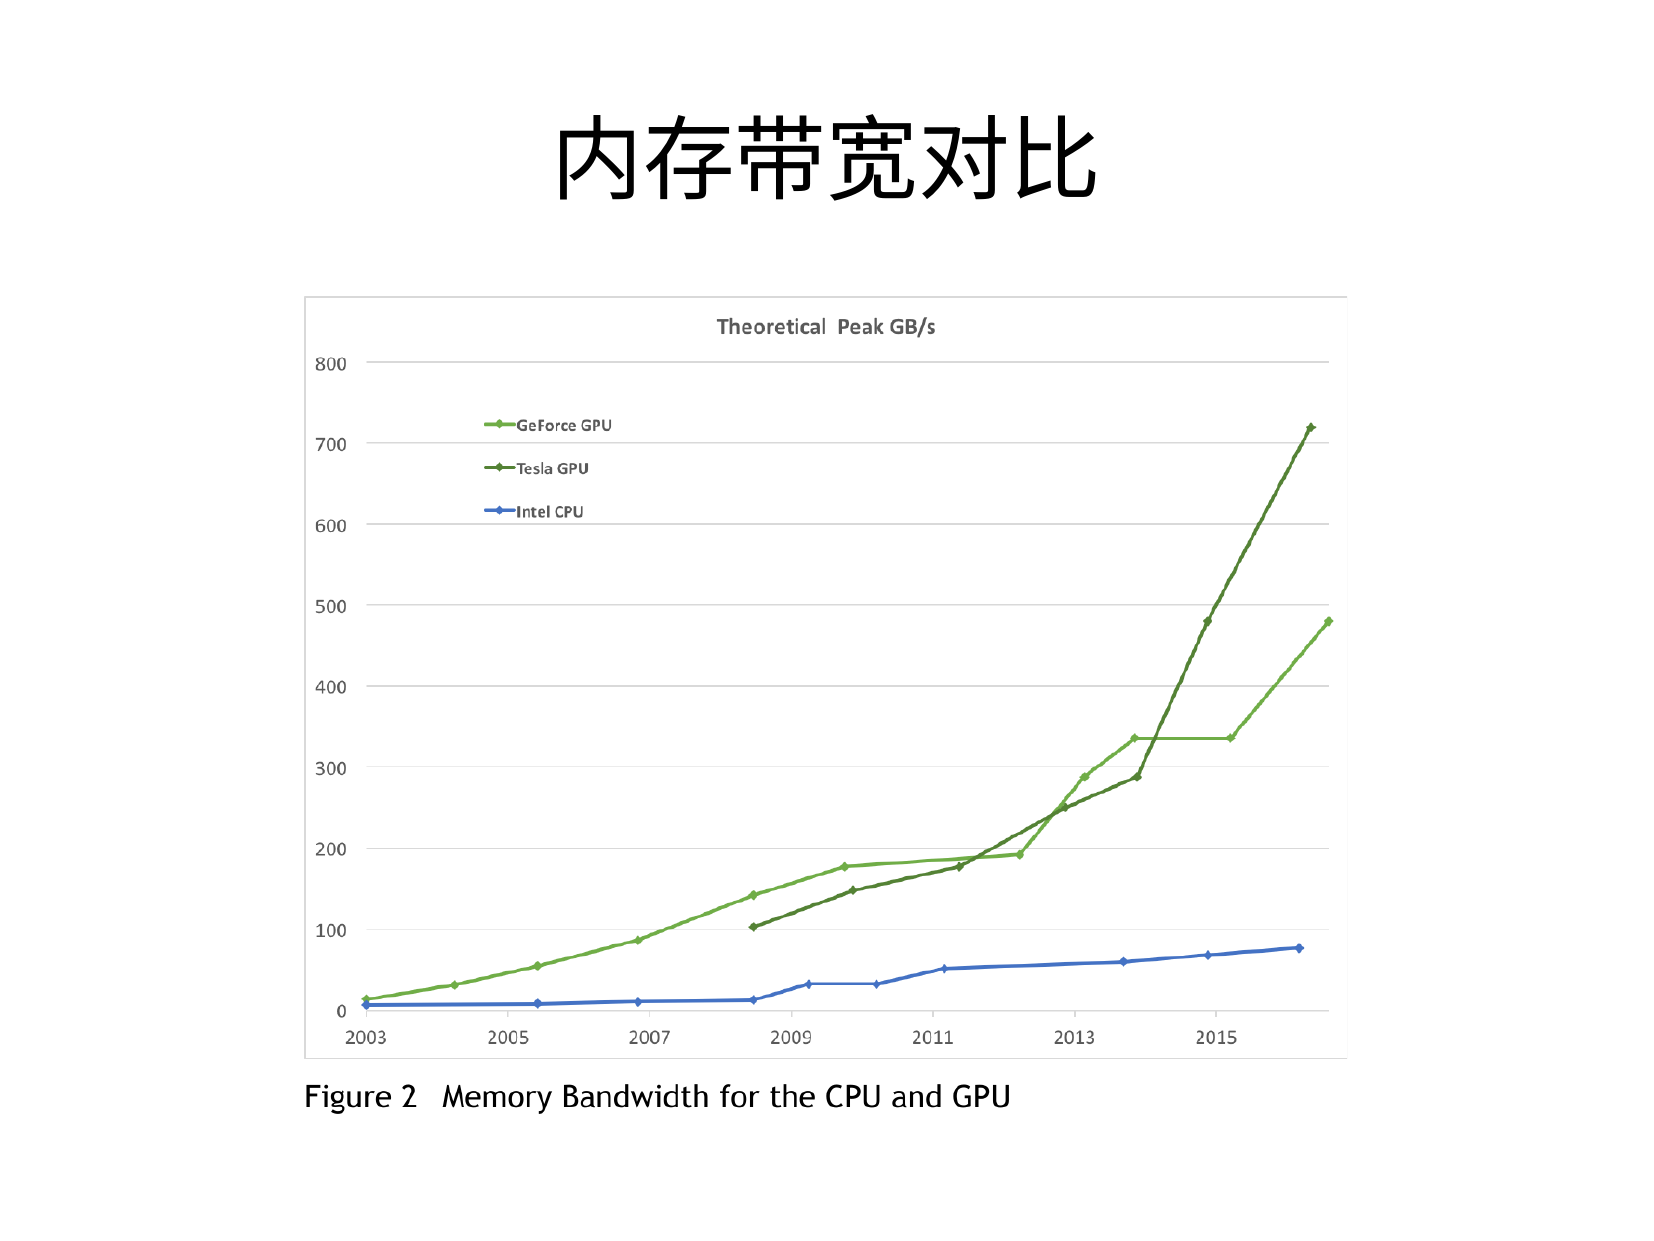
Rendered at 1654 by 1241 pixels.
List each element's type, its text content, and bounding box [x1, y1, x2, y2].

picture [289, 277, 1358, 1120]
title 内存带宽对比 [82, 49, 1571, 257]
